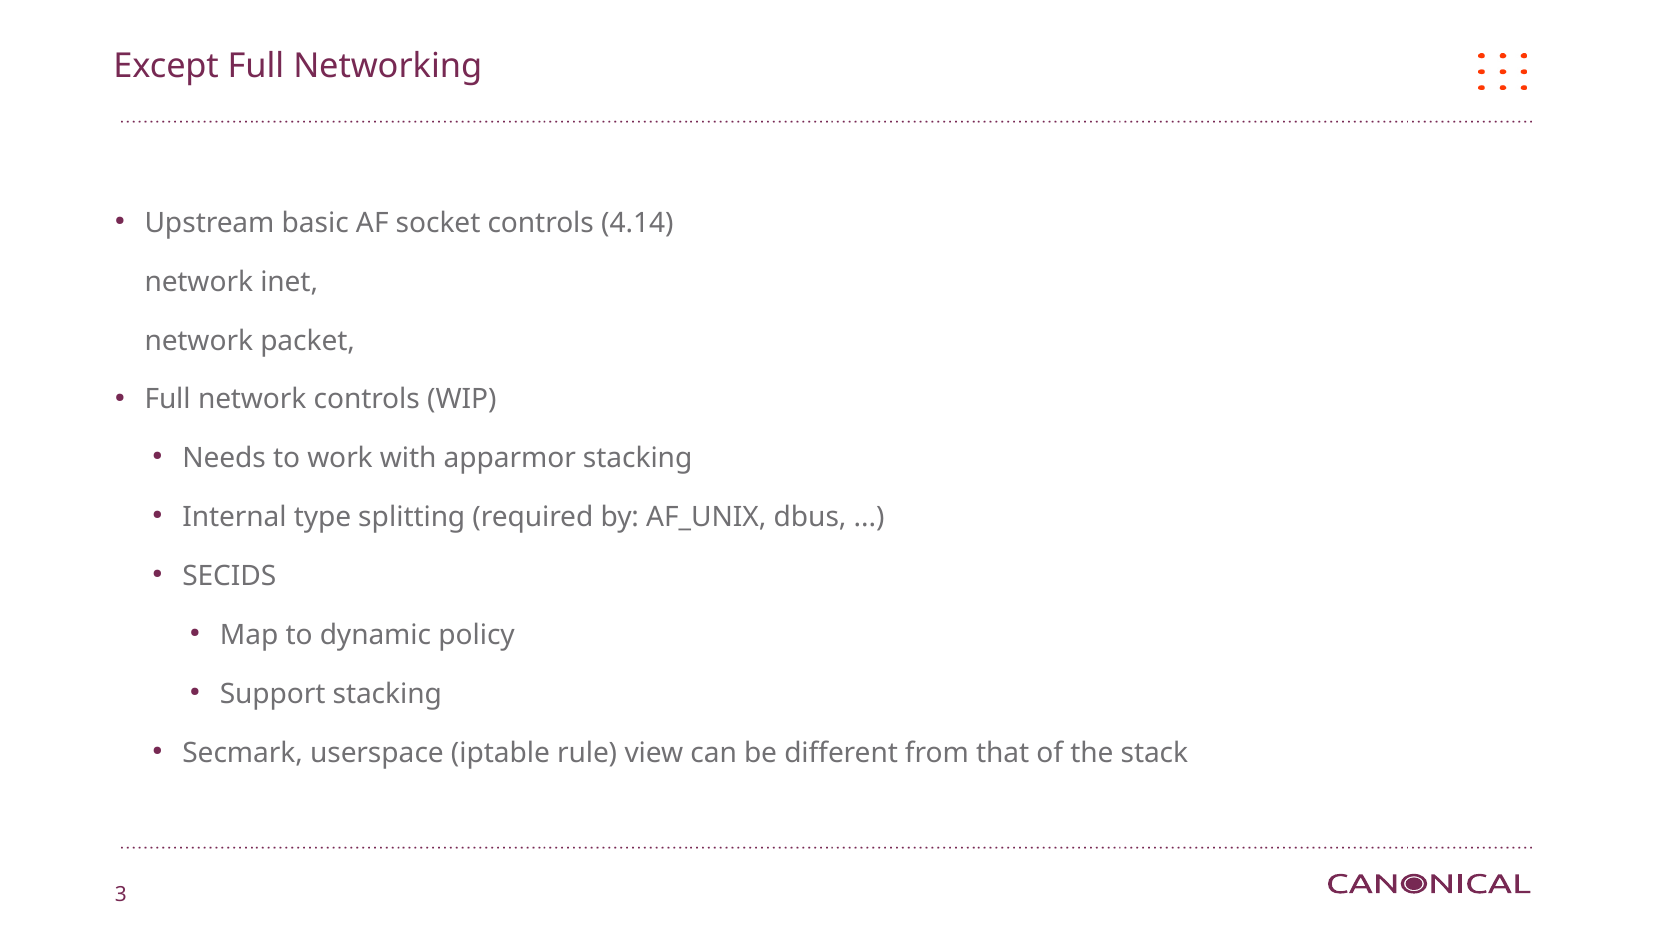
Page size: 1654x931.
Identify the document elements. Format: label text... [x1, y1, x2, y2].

picture [1478, 53, 1527, 90]
picture [111, 845, 1533, 851]
title Except Full Networking [113, 48, 1382, 81]
picture [111, 119, 1533, 124]
list Upstream basic AF socket controls (4.14) network inet, network packet, Full network controls (WIP) Needs to work with apparmor stacking Internal type splitting (required by: AF_UNIX, dbus, ...) SECIDS Map to dynamic policy Support stacking Secmark, userspace (iptable rule) view can be different from that of the stack [115, 192, 1540, 733]
